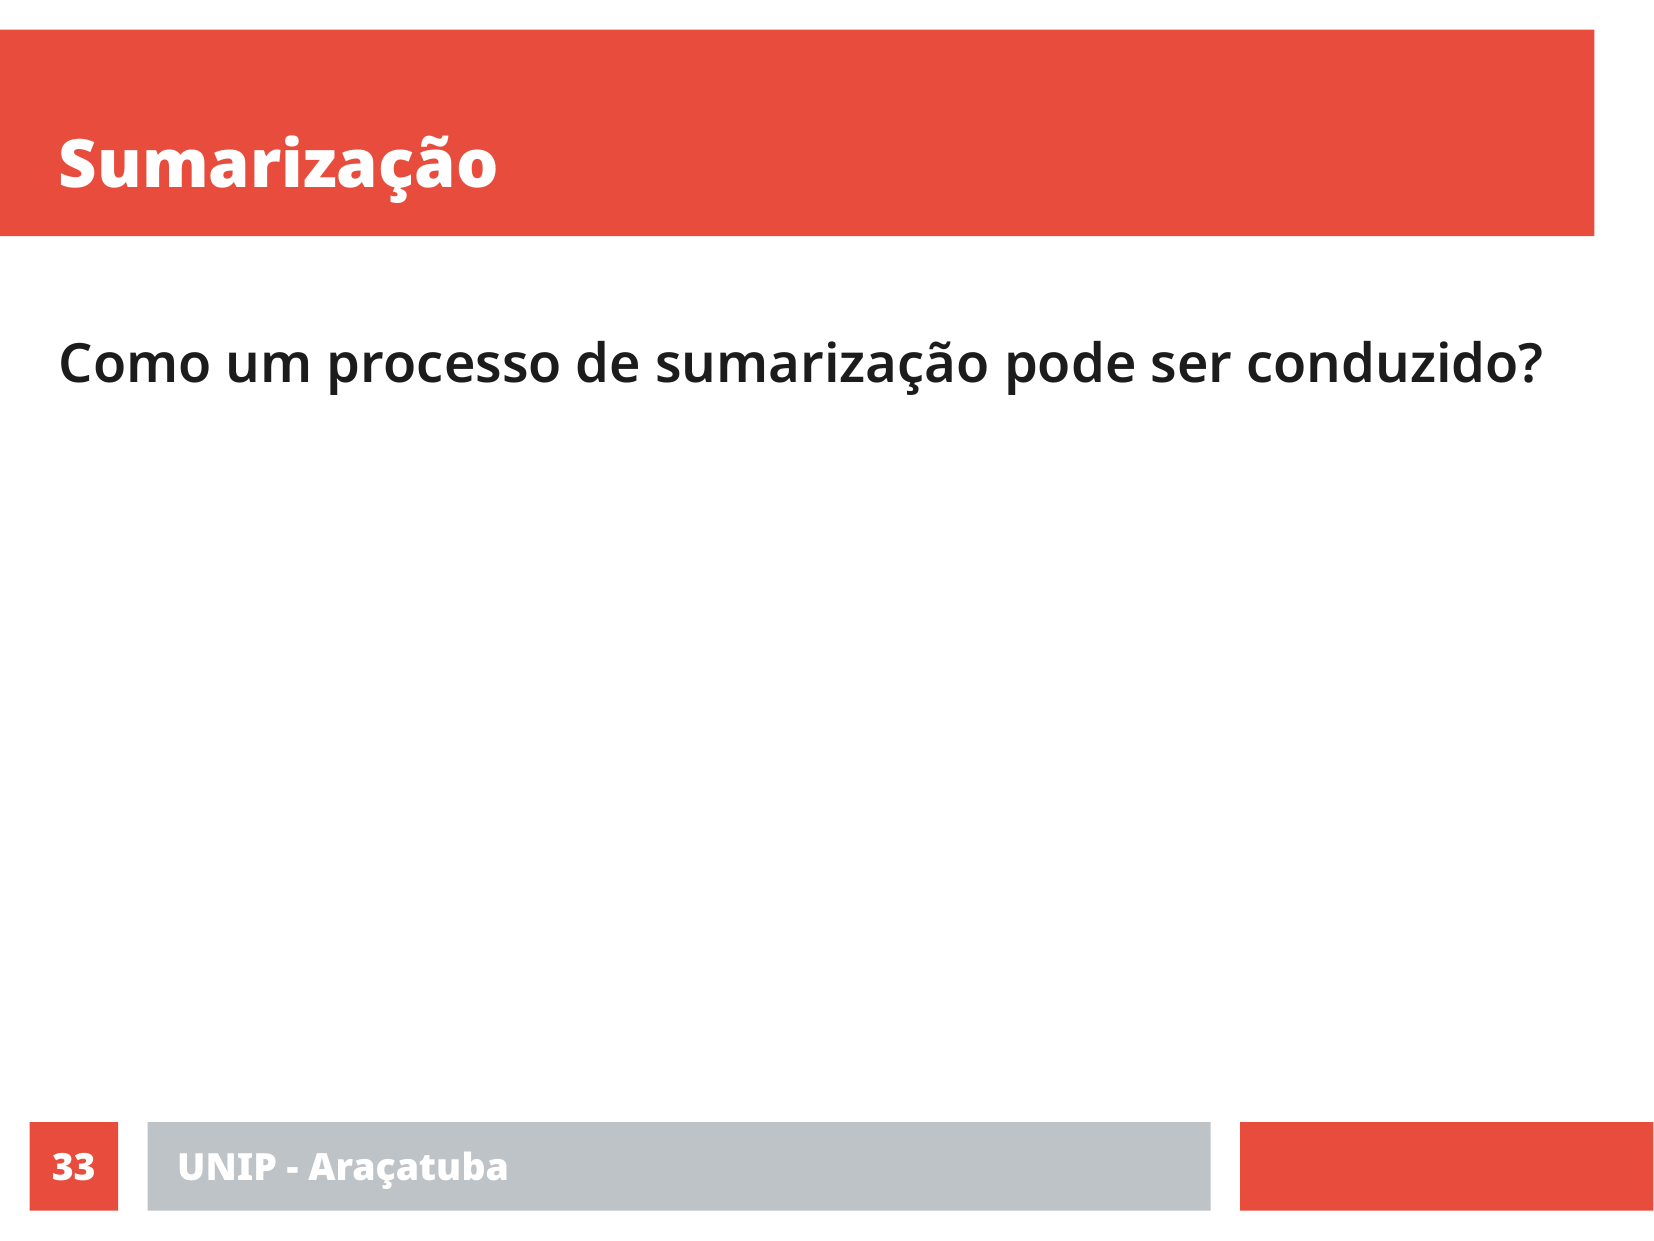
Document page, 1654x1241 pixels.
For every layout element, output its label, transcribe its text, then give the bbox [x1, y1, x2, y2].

list Como um processo de sumarização pode ser conduzido? [59, 324, 1565, 1093]
title Sumarização [59, 59, 1595, 207]
